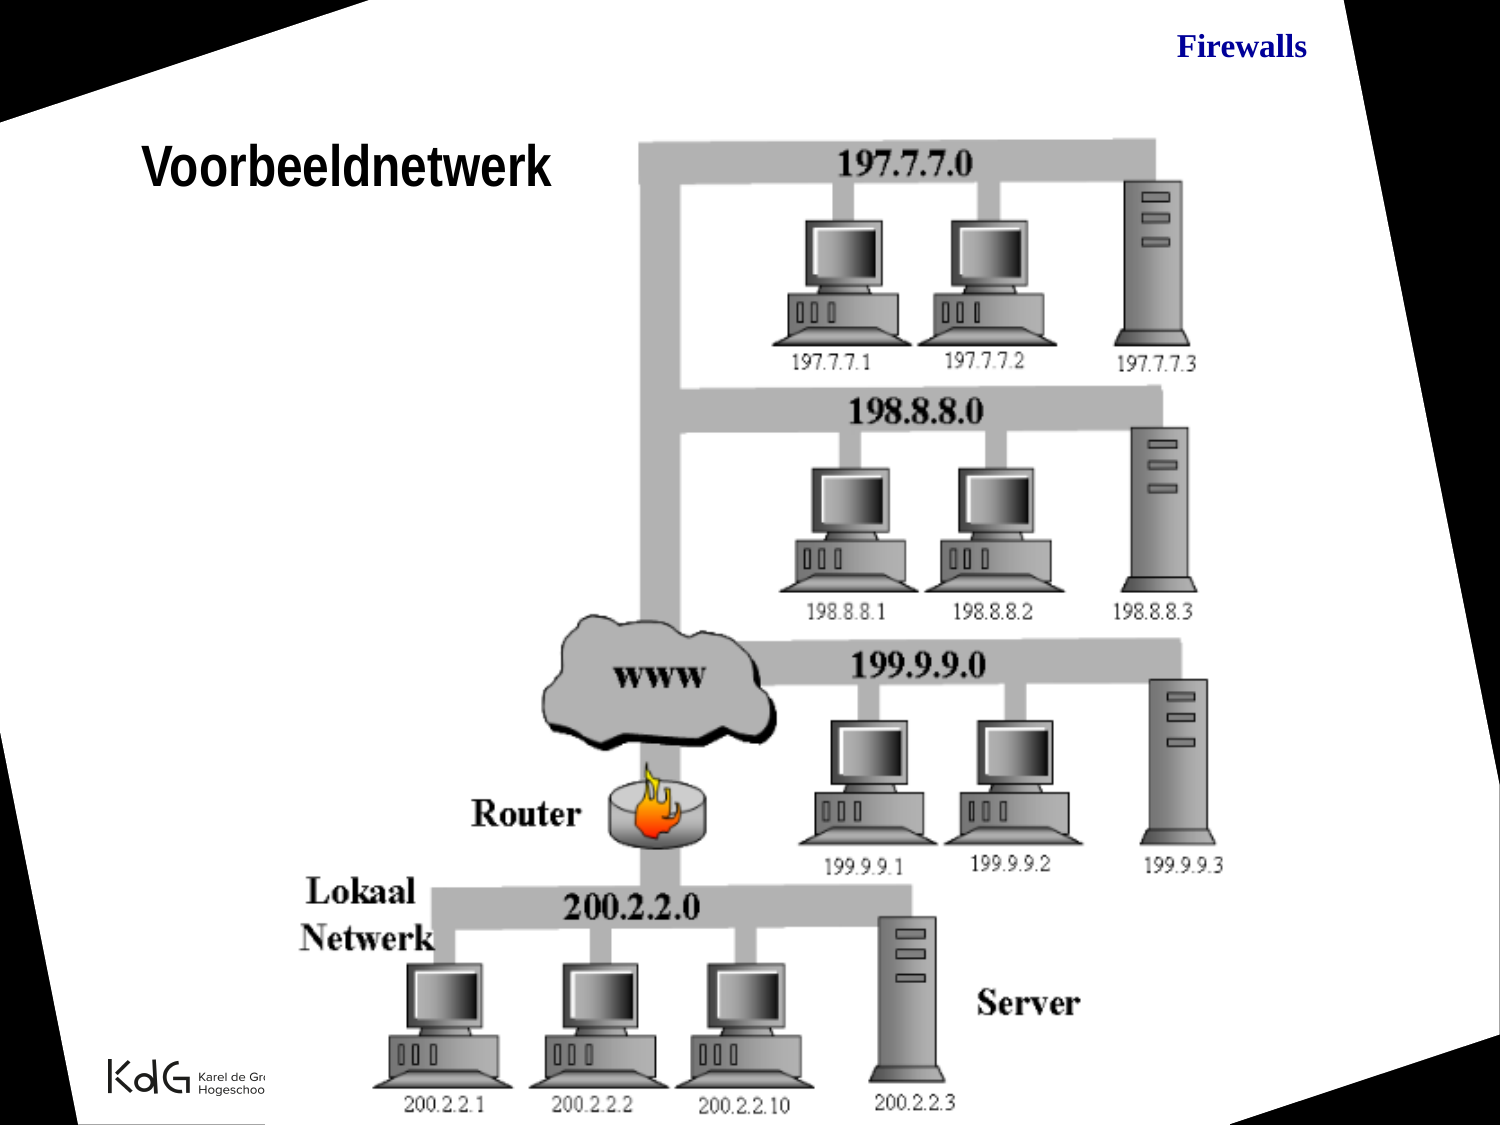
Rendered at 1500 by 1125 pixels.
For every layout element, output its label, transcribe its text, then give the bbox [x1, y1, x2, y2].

picture [108, 253, 1230, 1125]
text_box Voorbeeldnetwerk [141, 72, 1447, 253]
